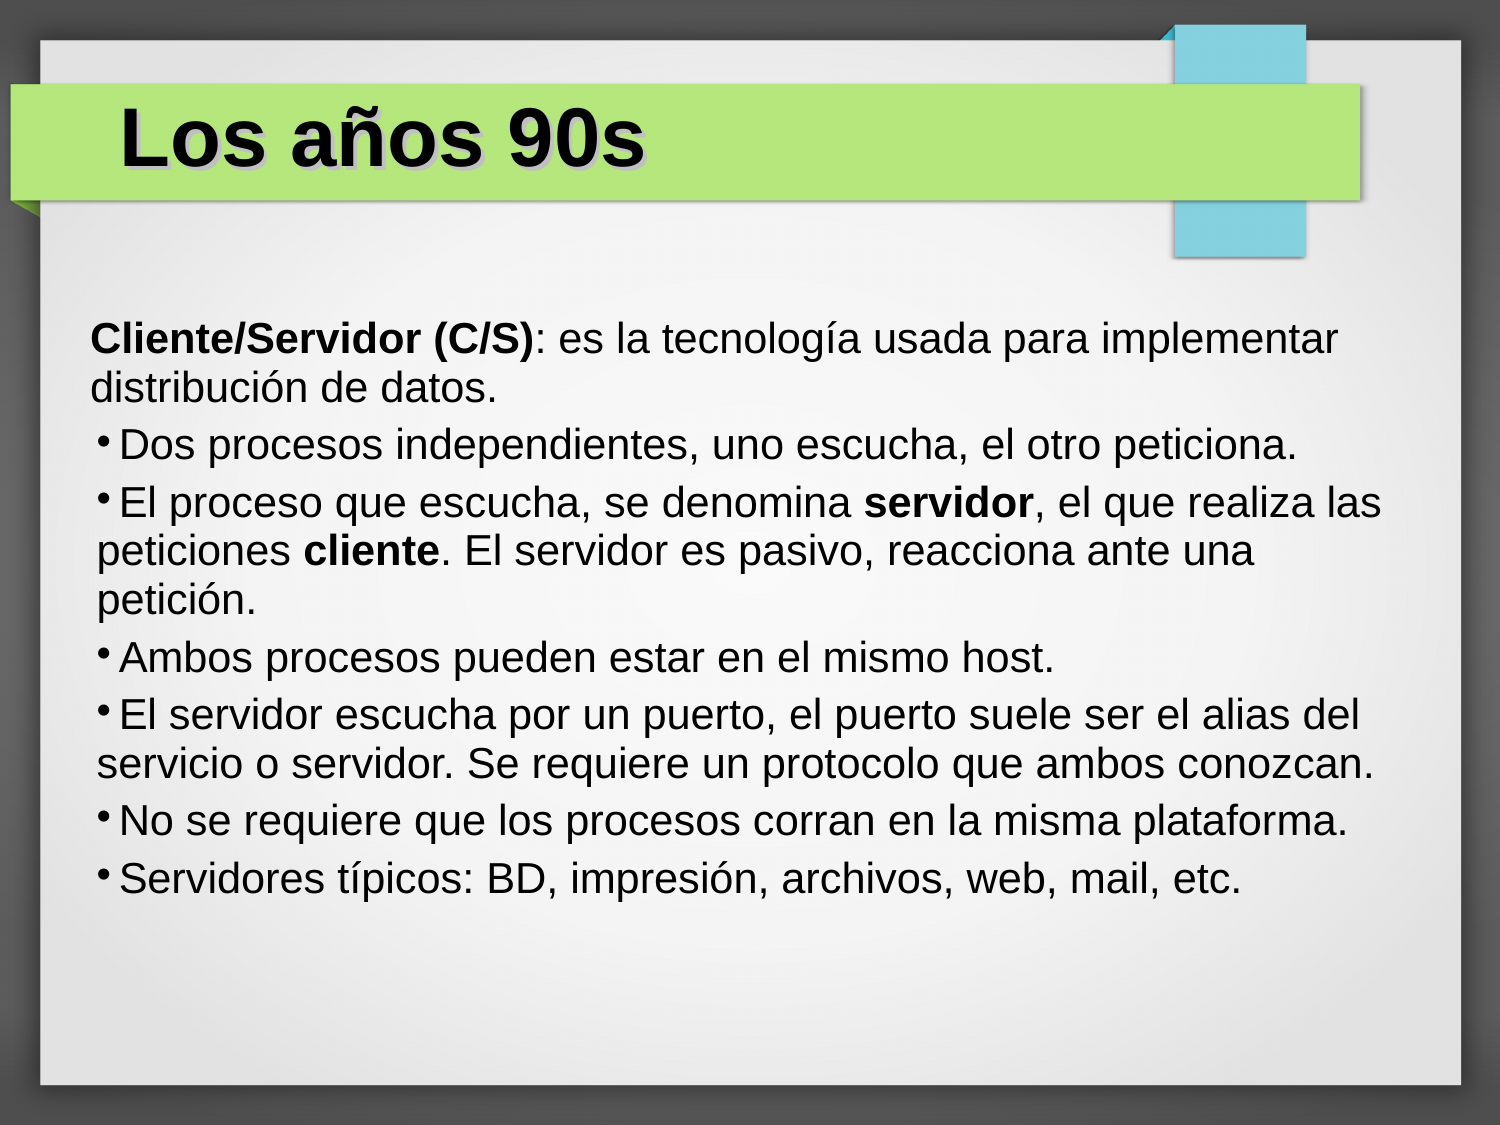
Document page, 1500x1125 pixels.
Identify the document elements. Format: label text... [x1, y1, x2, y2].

picture [0, 0, 1500, 1125]
list Cliente/Servidor (C/S): es la tecnología usada para implementar distribución de datos. Dos procesos independientes, uno escucha, el otro peticiona. El proceso que escucha, se denomina servidor, el que realiza las peticiones cliente. El servidor es pasivo, reacciona ante una petición. Ambos procesos pueden estar en el mismo host. El servidor escucha por un puerto, el puerto suele ser el alias del servicio o servidor. Se requiere un protocolo que ambos conozcan. No se requiere que los procesos corran en la misma plataforma. Servidores típicos: BD, impresión, archivos, web, mail, etc. [75, 267, 1426, 921]
title Los años 90s [75, 85, 1147, 193]
